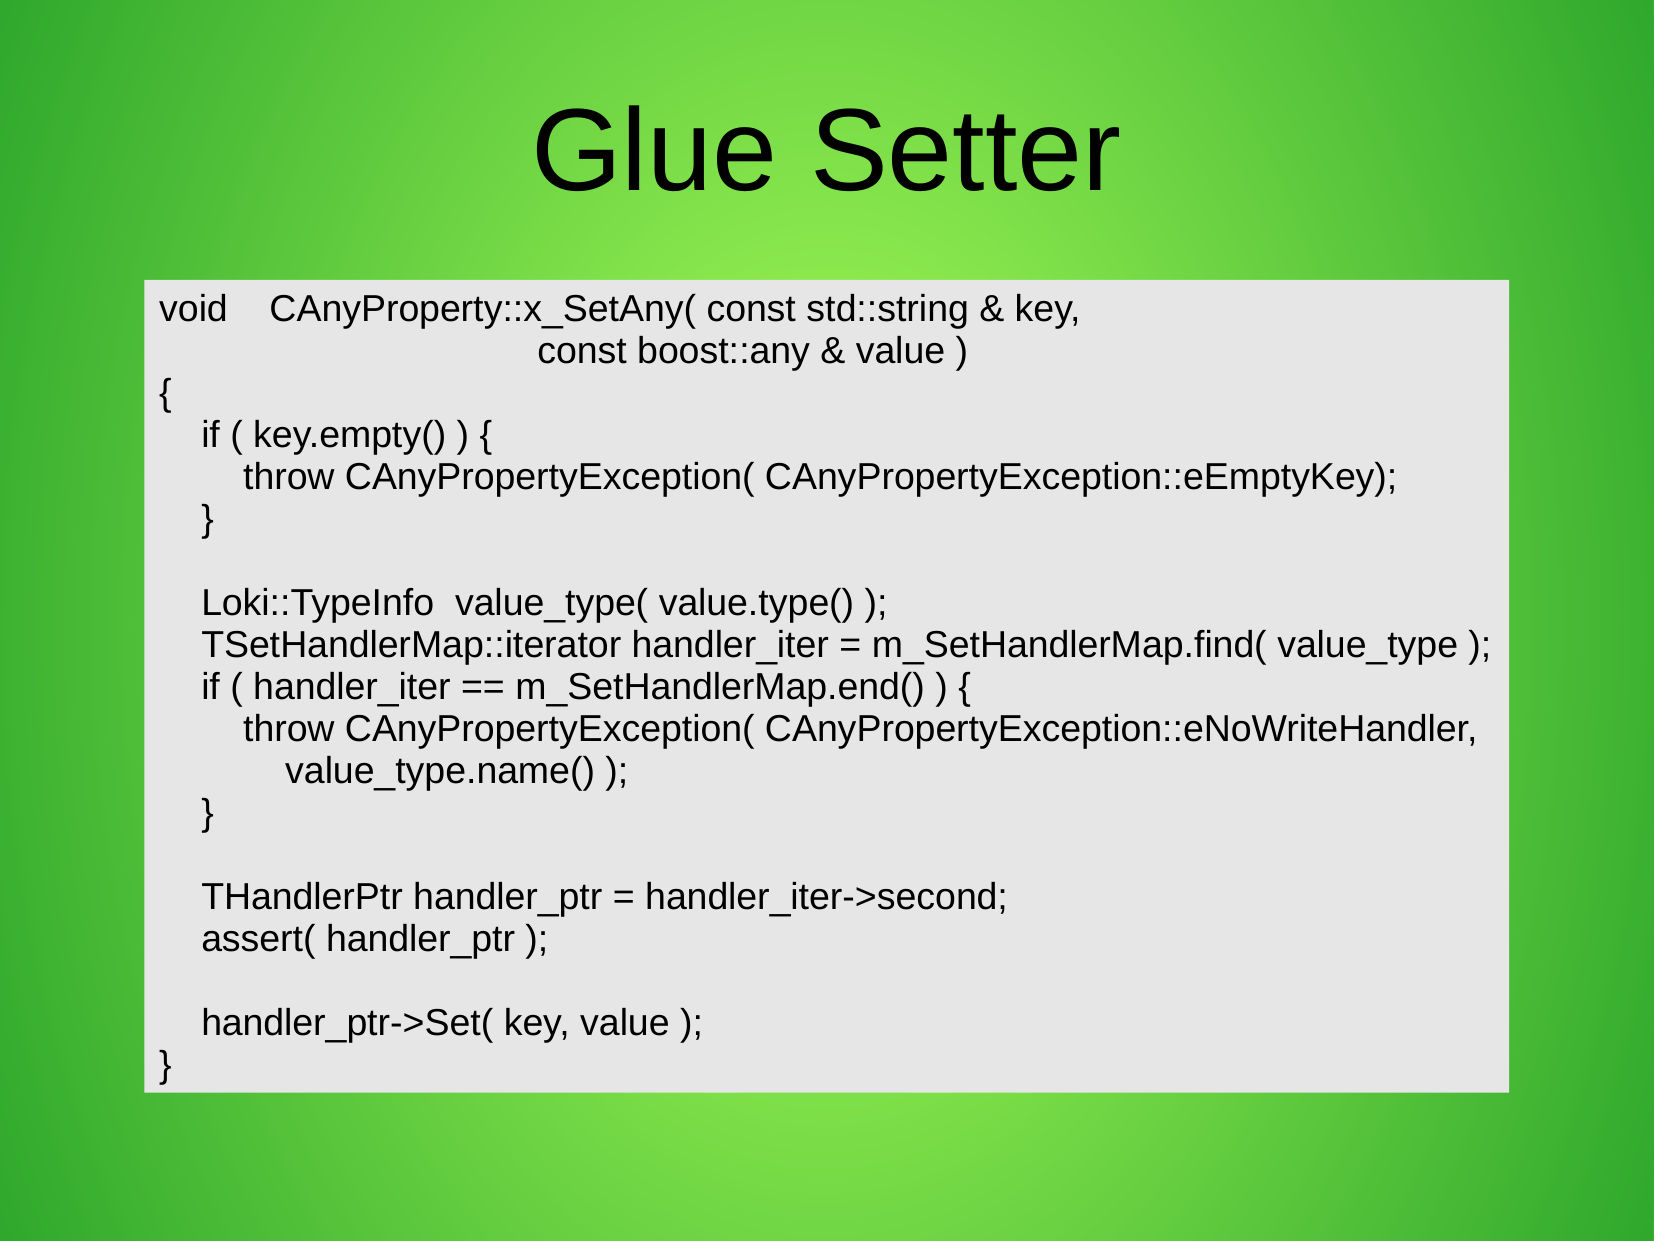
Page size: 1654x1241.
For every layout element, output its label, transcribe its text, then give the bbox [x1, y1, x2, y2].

title Glue Setter [82, 47, 1571, 252]
text_box void CAnyProperty::x_SetAny( const std::string & key, const boost::any & value ) { if ( key.empty() ) { throw CAnyPropertyException( CAnyPropertyException::eEmptyKey); } Loki::TypeInfo value_type( value.type() ); TSetHandlerMap::iterator handler_iter = m_SetHandlerMap.find( value_type ); if ( handler_iter == m_SetHandlerMap.end() ) { throw CAnyPropertyException( CAnyPropertyException::eNoWriteHandler, value_type.name() ); } THandlerPtr handler_ptr = handler_iter->second; assert( handler_ptr ); handler_ptr->Set( key, value ); } [144, 279, 1510, 1093]
